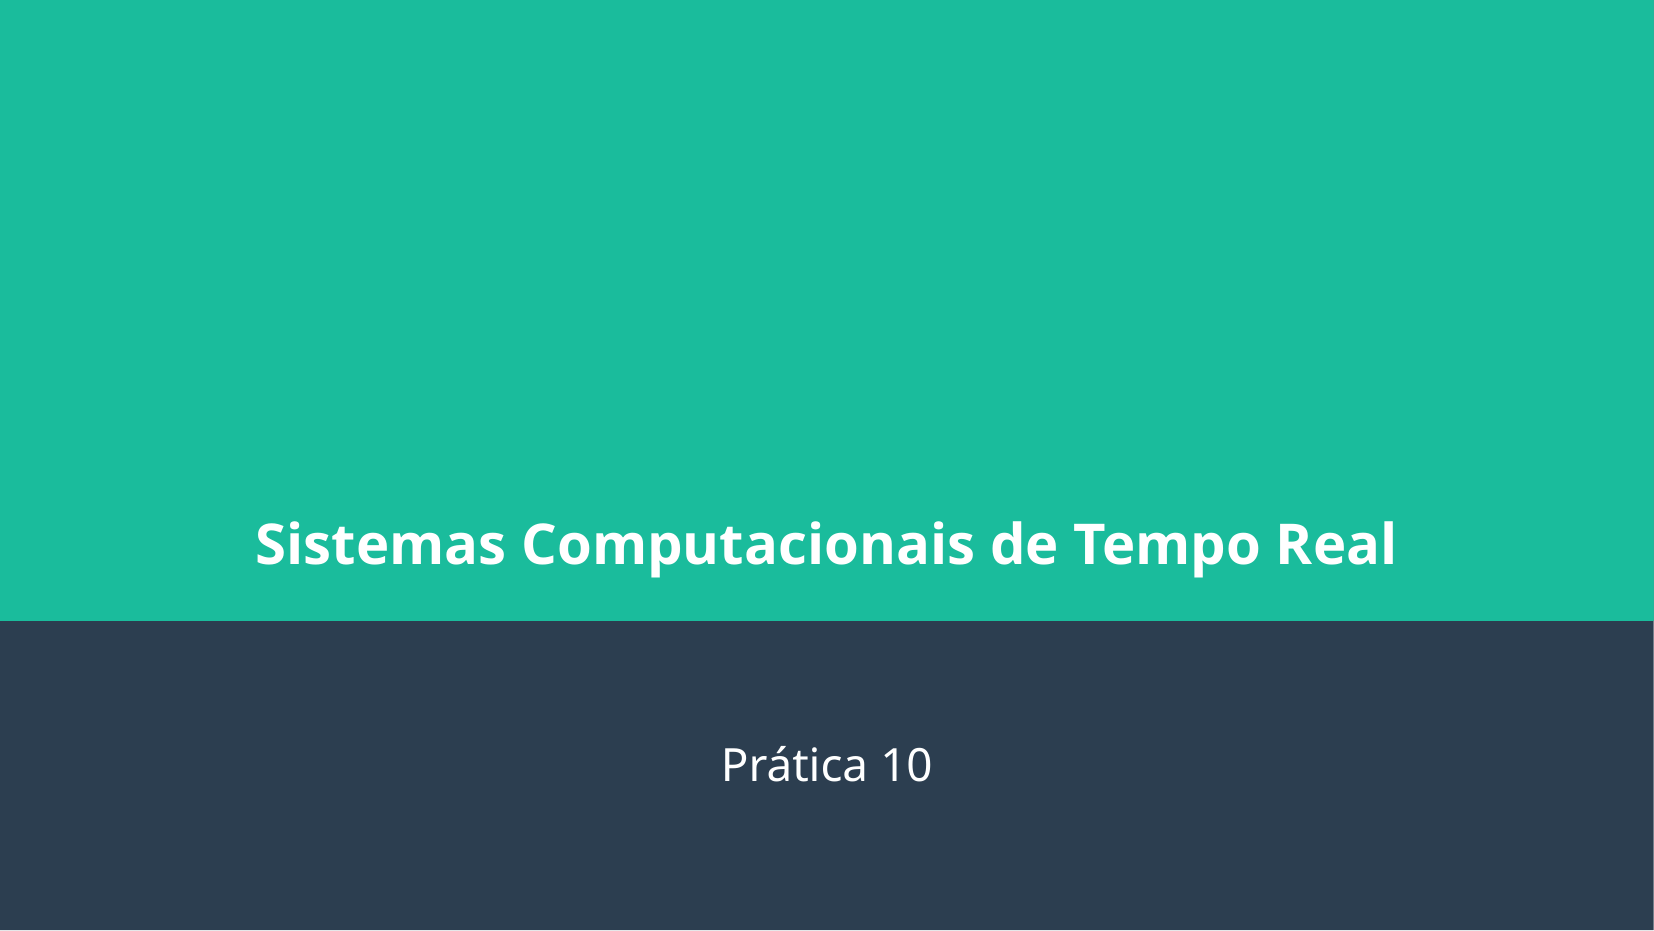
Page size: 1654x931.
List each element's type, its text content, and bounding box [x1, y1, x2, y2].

subtitle Prática 10 [59, 642, 1595, 886]
title Sistemas Computacionais de Tempo Real [59, 465, 1595, 583]
